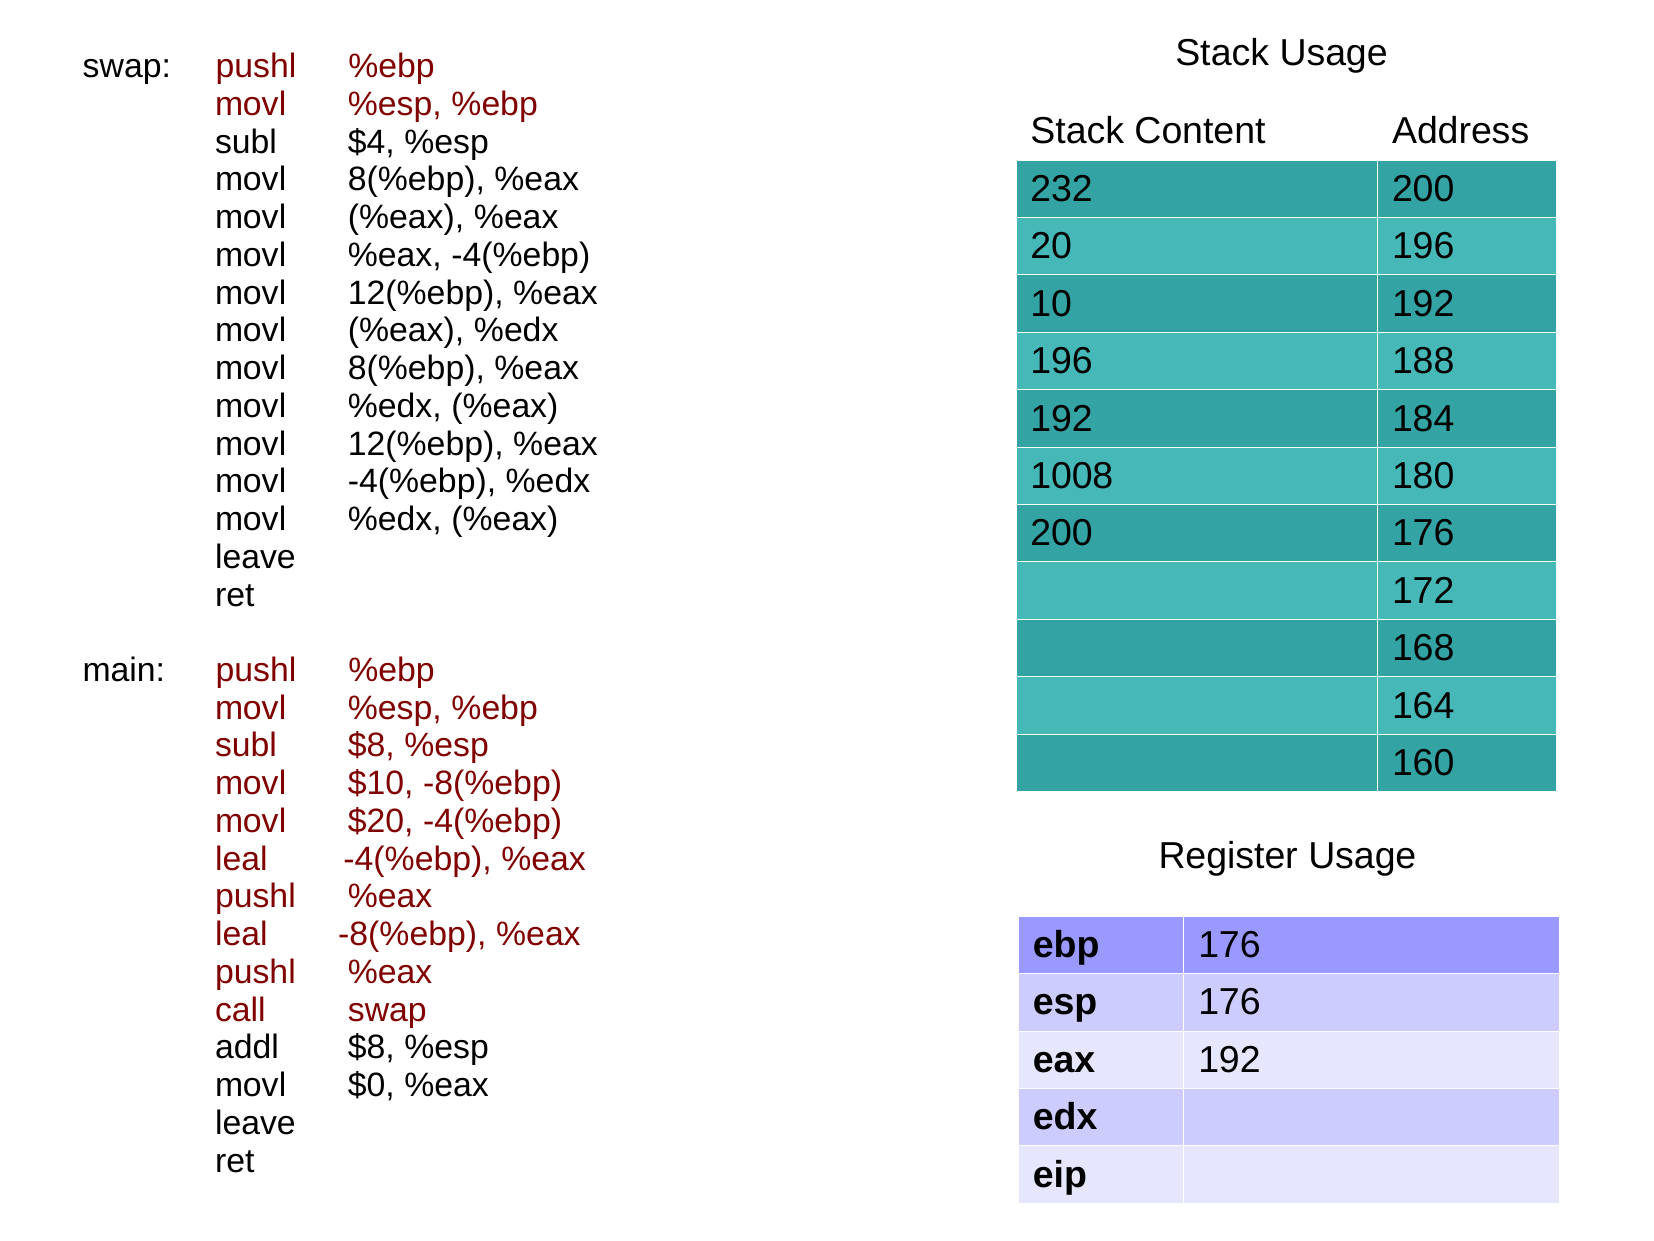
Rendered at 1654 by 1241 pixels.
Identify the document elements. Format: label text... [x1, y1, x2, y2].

table_cell 10 [1017, 275, 1377, 332]
table_cell [1017, 562, 1377, 619]
table_cell 184 [1378, 390, 1556, 447]
table_cell 20 [1017, 218, 1377, 274]
table_cell 232 [1017, 161, 1377, 217]
table_cell 172 [1378, 562, 1556, 619]
text_box Stack Usage [1009, 23, 1554, 81]
table_cell 192 [1378, 275, 1556, 332]
table_cell 160 [1378, 735, 1556, 791]
text_box Register Usage [1015, 826, 1560, 884]
table_cell 164 [1378, 677, 1556, 734]
table_cell 192 [1017, 390, 1377, 447]
table_cell [1184, 1146, 1559, 1203]
table_header ebp [1019, 917, 1183, 973]
table_cell 188 [1378, 333, 1556, 389]
table_header Stack Content [1017, 103, 1377, 160]
table_cell [1017, 620, 1377, 676]
table_header 176 [1184, 917, 1559, 973]
table_cell 1008 [1017, 448, 1377, 504]
table_cell [1017, 735, 1377, 791]
table_cell 196 [1017, 333, 1377, 389]
table_cell 196 [1378, 218, 1556, 274]
table_cell eax [1019, 1032, 1183, 1088]
table_cell [1184, 1089, 1559, 1145]
table_cell 168 [1378, 620, 1556, 676]
table_cell 200 [1017, 505, 1377, 561]
table_cell [1017, 677, 1377, 734]
table_cell esp [1019, 974, 1183, 1031]
list swap: pushl %ebp movl %esp, %ebp subl $4, %esp movl 8(%ebp), %eax movl (%eax), %eax movl %eax, -4(%ebp) movl 12(%ebp), %eax movl (%eax), %edx movl 8(%ebp), %eax movl %edx, (%eax) movl 12(%ebp), %eax movl -4(%ebp), %edx movl %edx, (%eax) leave ret main: pushl %ebp movl %esp, %ebp subl $8, %esp movl $10, -8(%ebp) movl $20, -4(%ebp) leal -4(%ebp), %eax pushl %eax leal -8(%ebp), %eax pushl %eax call swap addl $8, %esp movl $0, %eax leave ret [82, 47, 969, 1182]
table_cell 180 [1378, 448, 1556, 504]
table_cell eip [1019, 1146, 1183, 1203]
table_cell 176 [1184, 974, 1559, 1031]
table_cell 192 [1184, 1032, 1559, 1088]
table_cell edx [1019, 1089, 1183, 1145]
table_header Address [1378, 103, 1556, 160]
table_cell 176 [1378, 505, 1556, 561]
table_cell 200 [1378, 161, 1556, 217]
